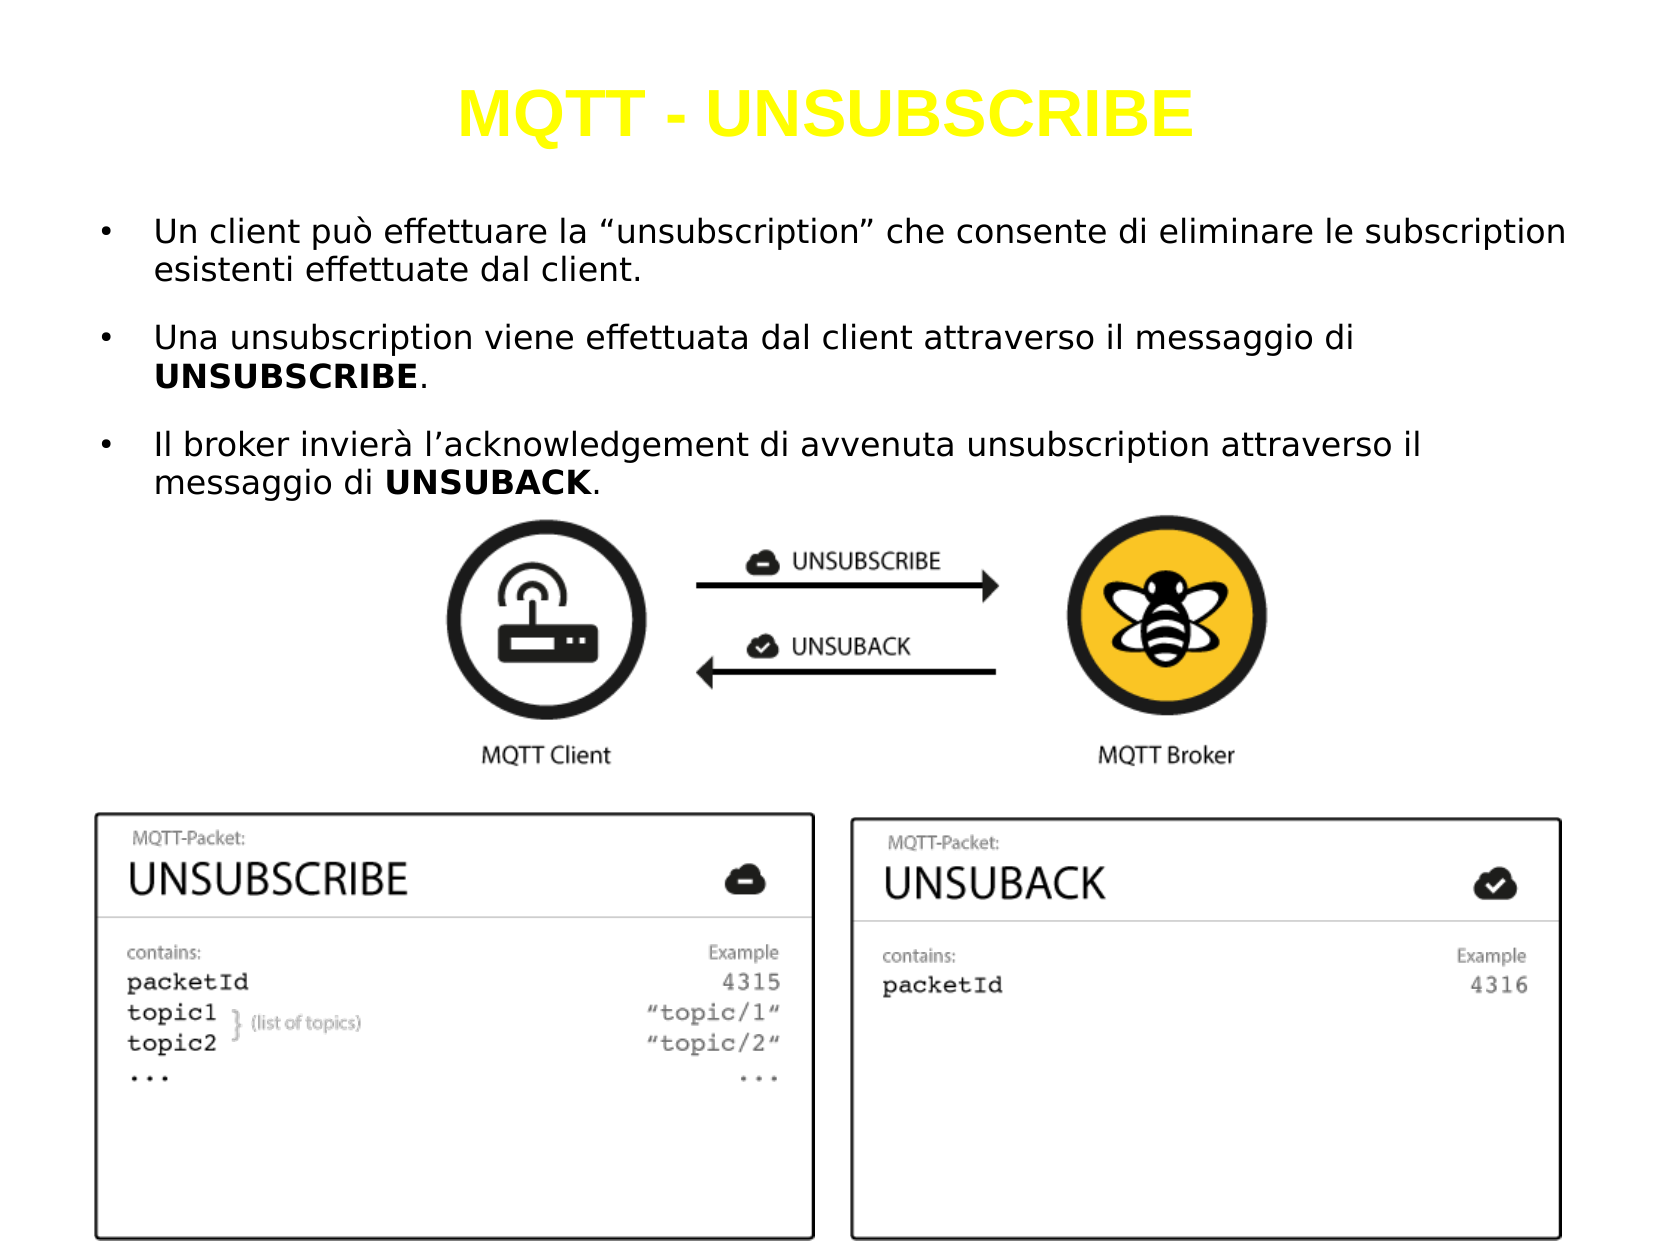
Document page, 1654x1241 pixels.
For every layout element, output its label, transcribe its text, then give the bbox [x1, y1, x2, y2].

picture [425, 496, 1290, 796]
picture [94, 812, 815, 1241]
list Un client può effettuare la “unsubscription” che consente di eliminare le subscription esistenti effettuate dal client. Una unsubscription viene effettuata dal client attraverso il messaggio di UNSUBSCRIBE. Il broker invierà l’acknowledgement di avvenuta unsubscription attraverso il messaggio di UNSUBACK. [82, 212, 1571, 1182]
picture [850, 817, 1562, 1241]
title MQTT - UNSUBSCRIBE [82, 49, 1571, 178]
